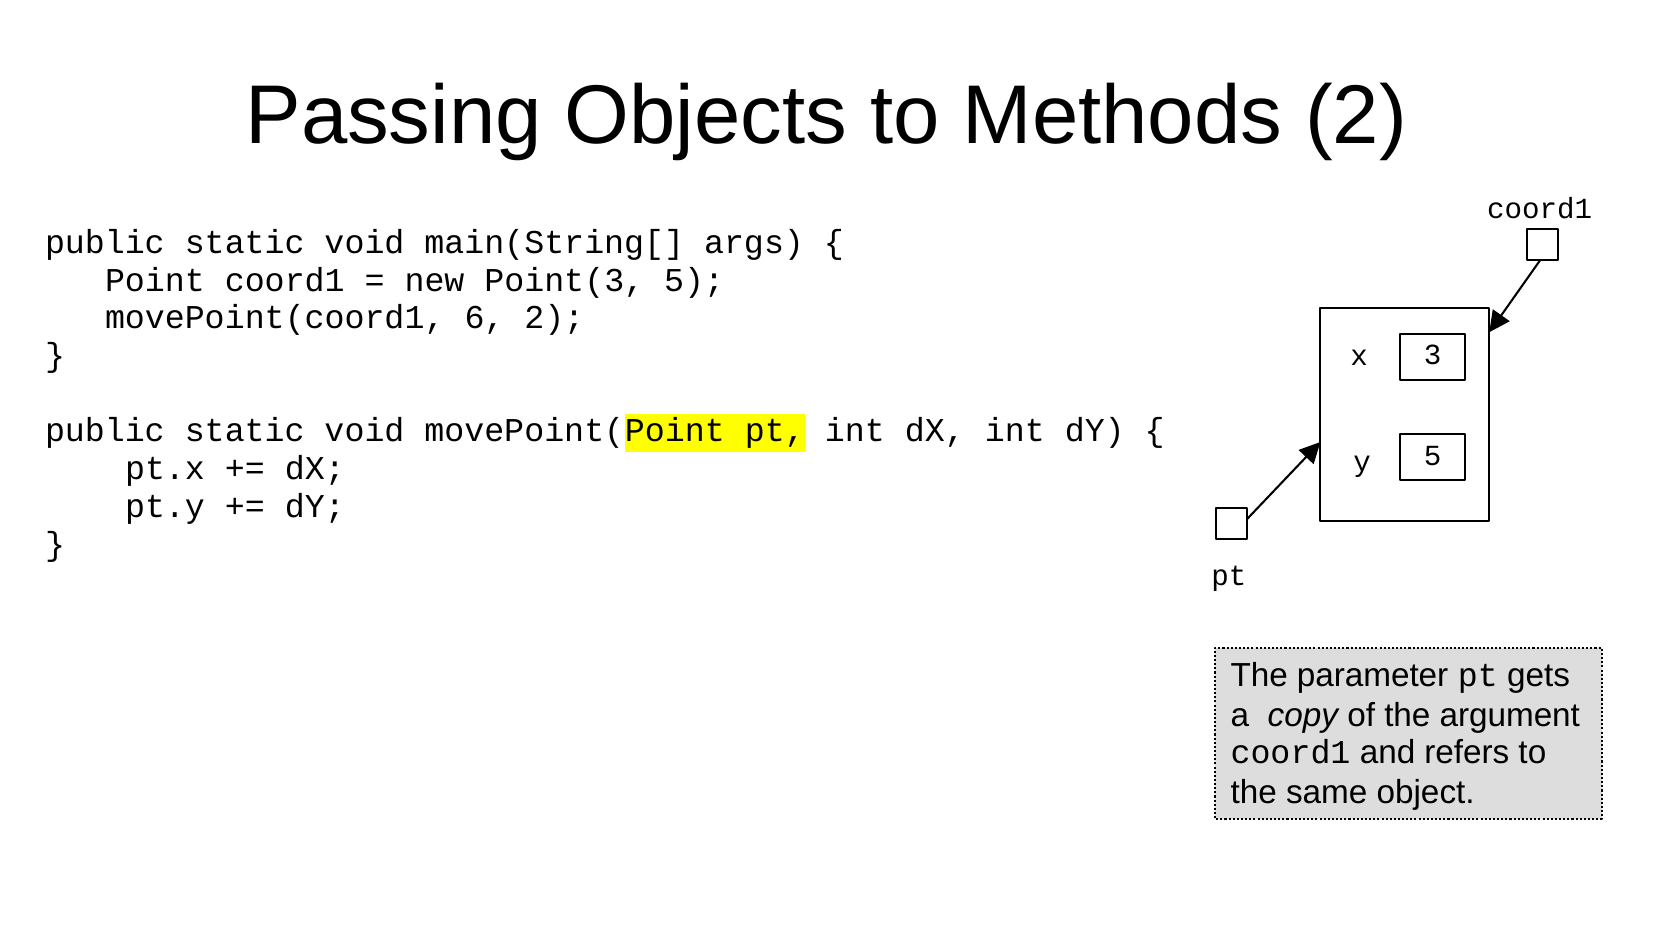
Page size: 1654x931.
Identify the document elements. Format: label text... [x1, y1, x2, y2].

text_box y [1338, 440, 1388, 489]
text_box 3 [1400, 333, 1466, 381]
text_box public static void main(String[] args) { Point coord1 = new Point(3, 5); movePoint(coord1, 6, 2); } public static void movePoint(Point pt, int dX, int dY) { pt.x += dX; pt.y += dY; } [30, 218, 1180, 686]
text_box pt [1196, 553, 1263, 602]
text_box 5 [1400, 433, 1466, 481]
text_box [1526, 235, 1558, 261]
text_box [1215, 508, 1247, 540]
text_box coord1 [1472, 186, 1608, 235]
title Passing Objects to Methods (2) [82, 37, 1571, 193]
text_box x [1335, 333, 1384, 382]
text_box The parameter pt gets a copy of the argument coord1 and refers to the same object. [1214, 648, 1602, 819]
text_box [1320, 308, 1490, 521]
